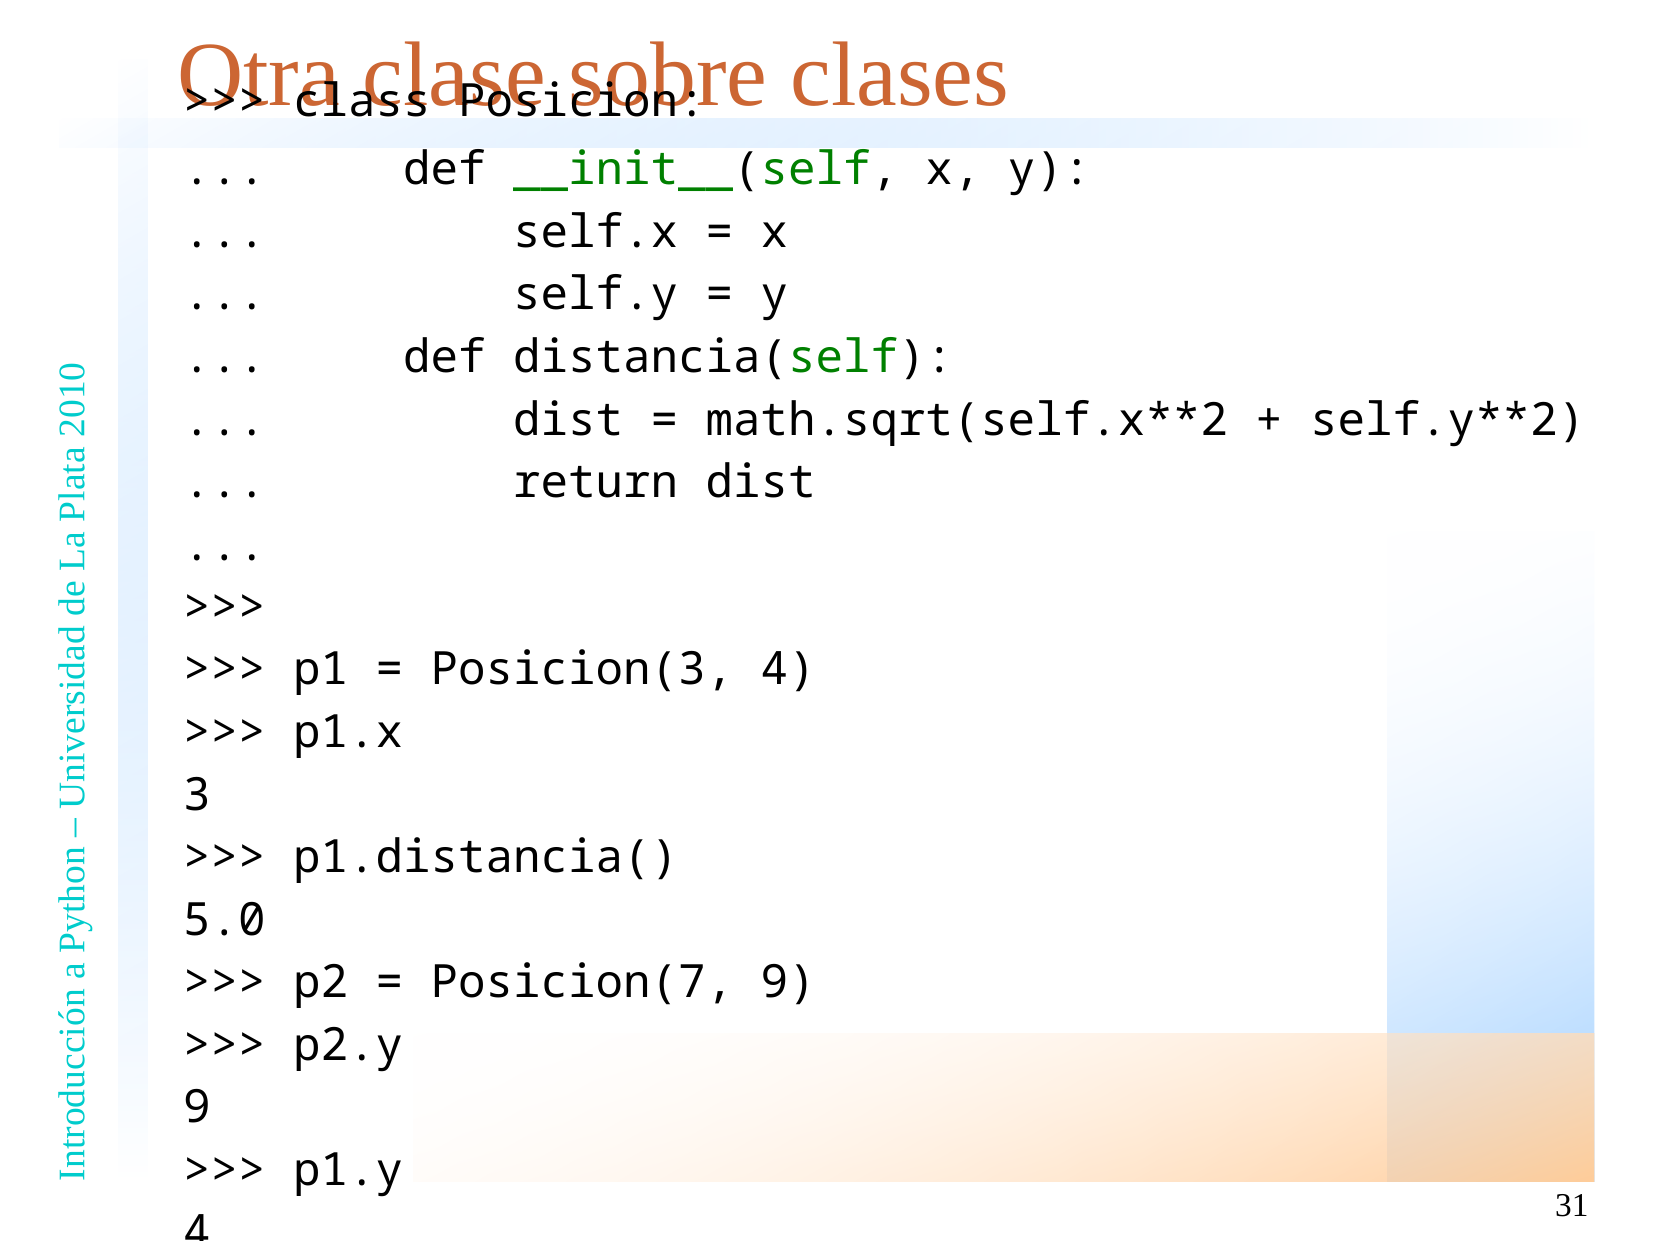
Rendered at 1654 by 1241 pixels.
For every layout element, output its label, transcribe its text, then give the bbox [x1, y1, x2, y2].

title Otra clase sobre clases [177, 0, 1595, 147]
text_box >>> class Posicion: ... def __init__(self, x, y): ... self.x = x ... self.y = y ... def distancia(self): ... dist = math.sqrt(self.x**2 + self.y**2) ... return dist ... >>> >>> p1 = Posicion(3, 4) >>> p1.x 3 >>> p1.distancia() 5.0 >>> p2 = Posicion(7, 9) >>> p2.y 9 >>> p1.y 4 [147, 147, 1595, 1182]
